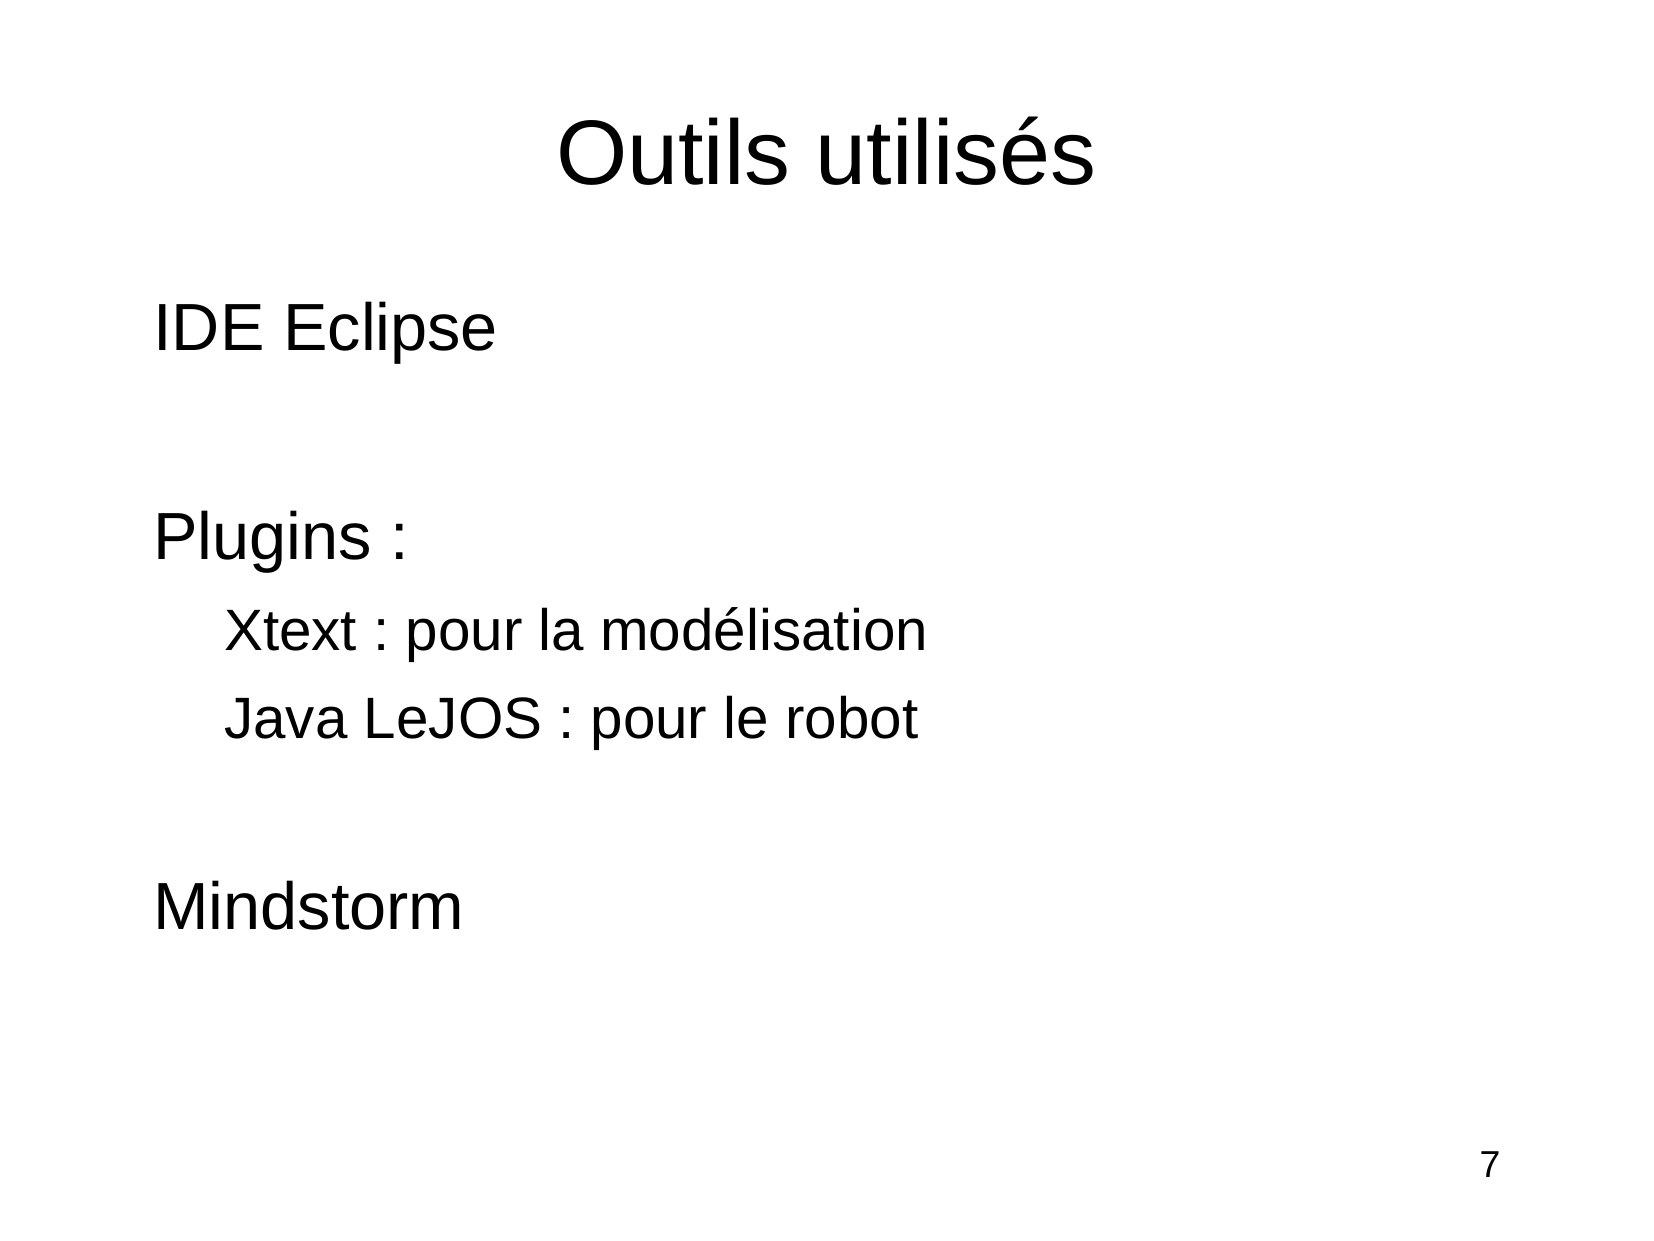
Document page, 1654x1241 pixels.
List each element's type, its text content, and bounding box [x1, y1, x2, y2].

list IDE Eclipse Plugins : Xtext : pour la modélisation Java LeJOS : pour le robot Mindstorm [82, 290, 1571, 1010]
title Outils utilisés [82, 49, 1571, 257]
